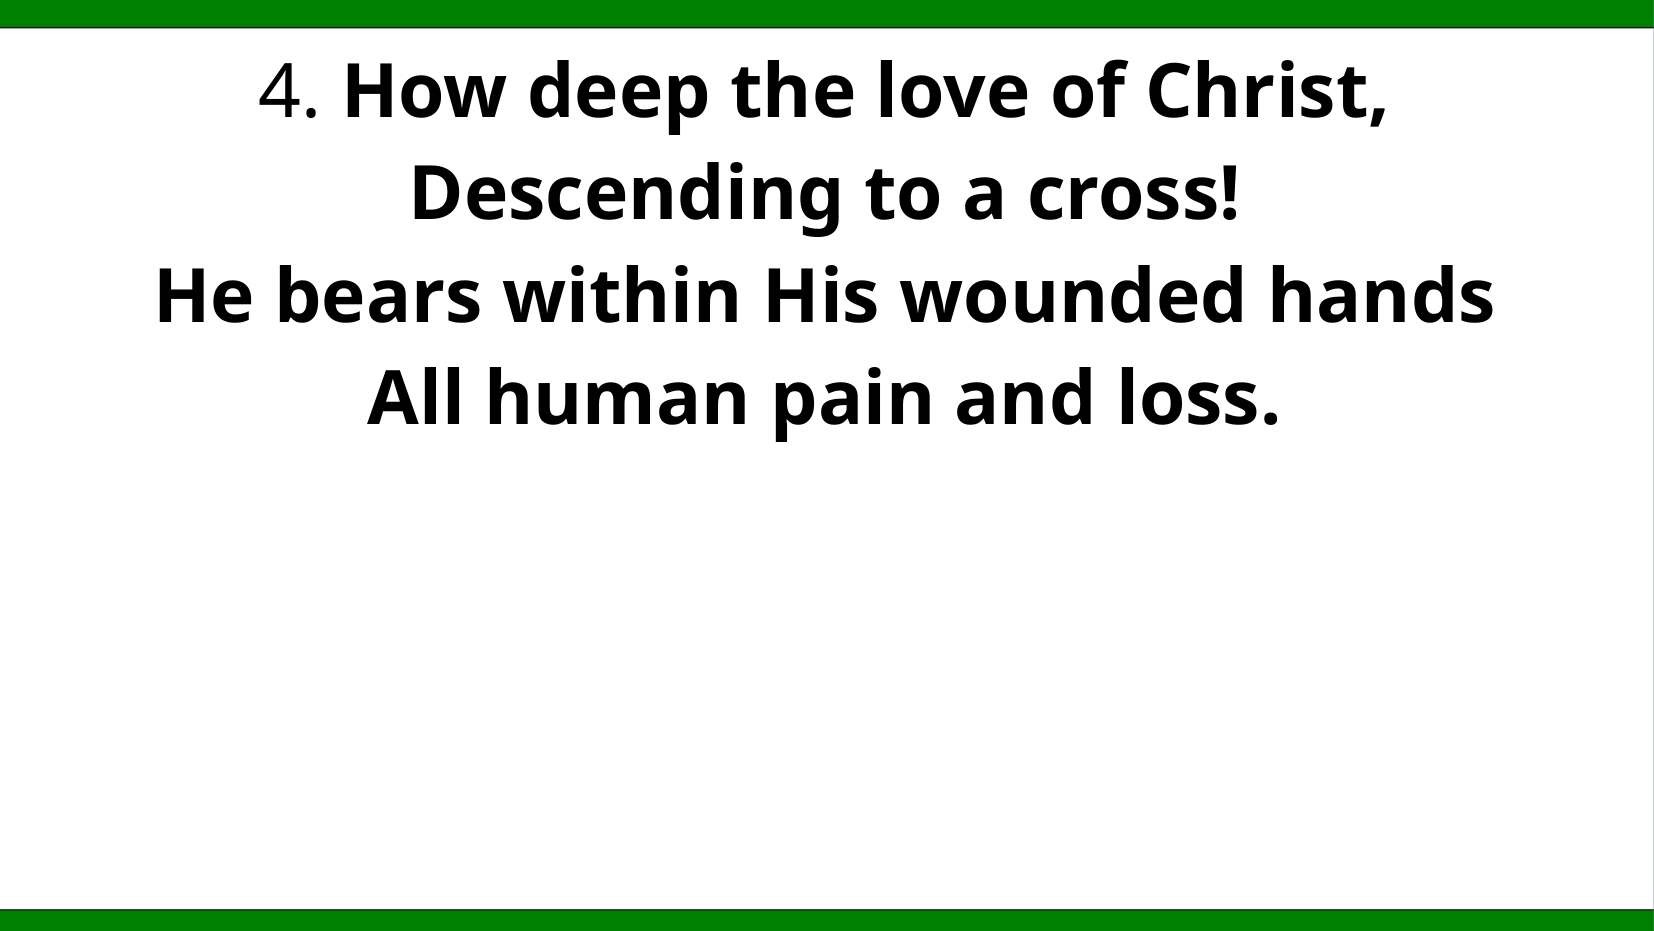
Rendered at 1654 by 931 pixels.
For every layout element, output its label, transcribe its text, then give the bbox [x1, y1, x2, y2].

text_box 4. How deep the love of Christ, Descending to a cross! He bears within His wounded hands All human pain and loss. [45, 30, 1606, 445]
picture [0, 0, 1654, 931]
